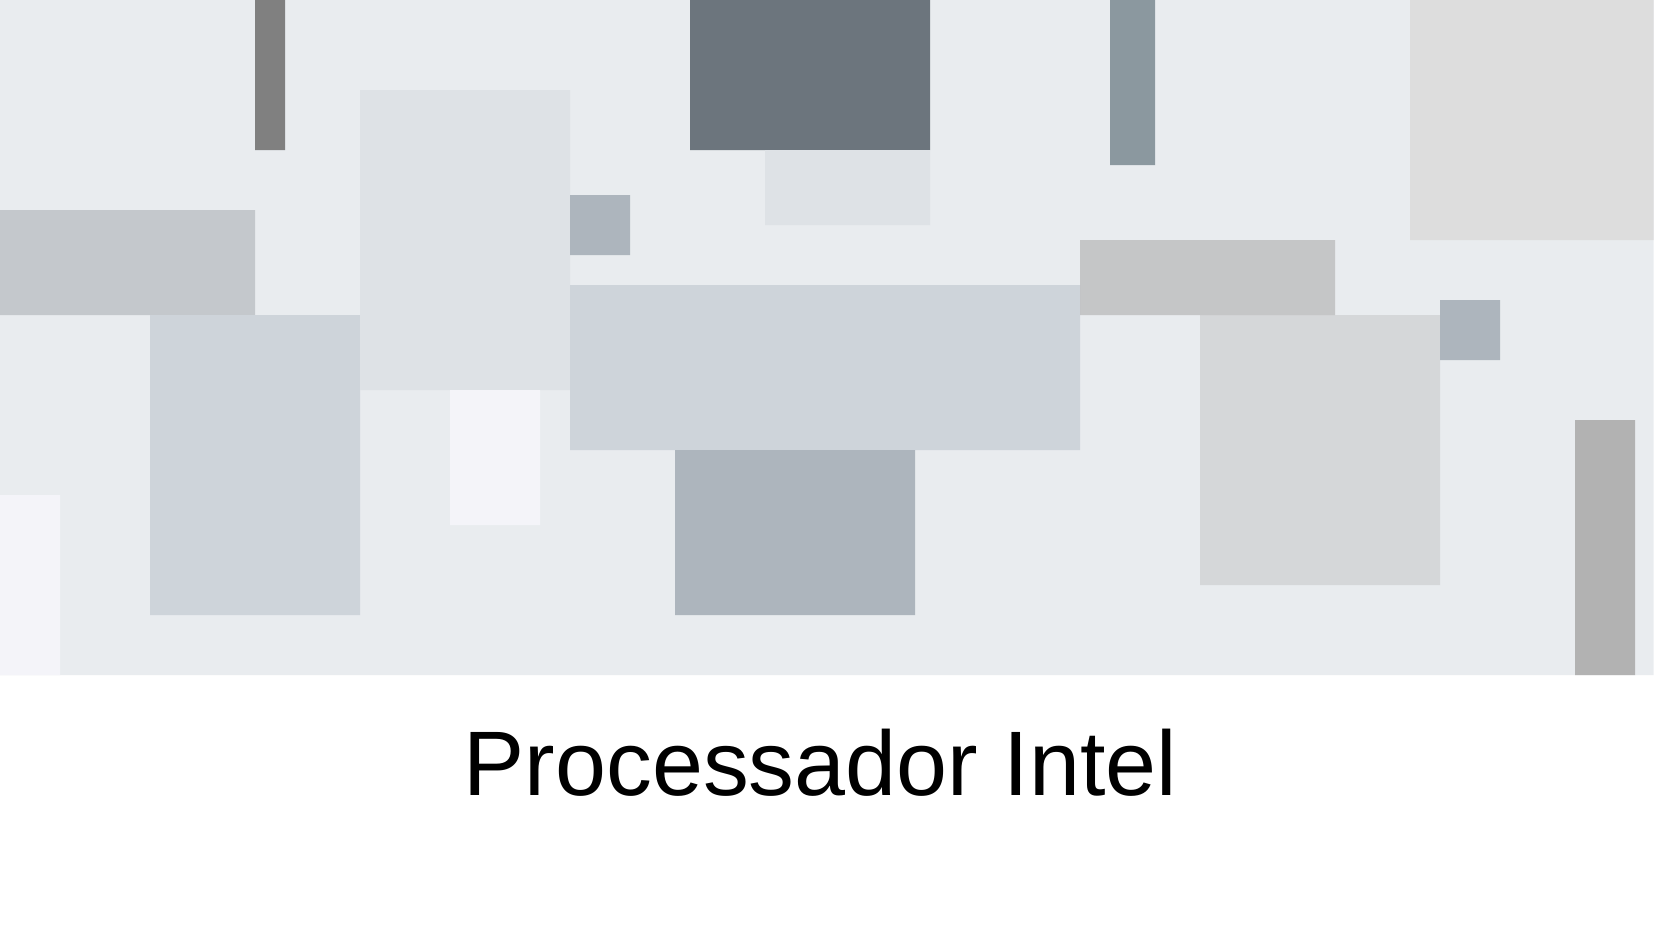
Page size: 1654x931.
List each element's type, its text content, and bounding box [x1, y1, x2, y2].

title Processador Intel [76, 685, 1565, 841]
